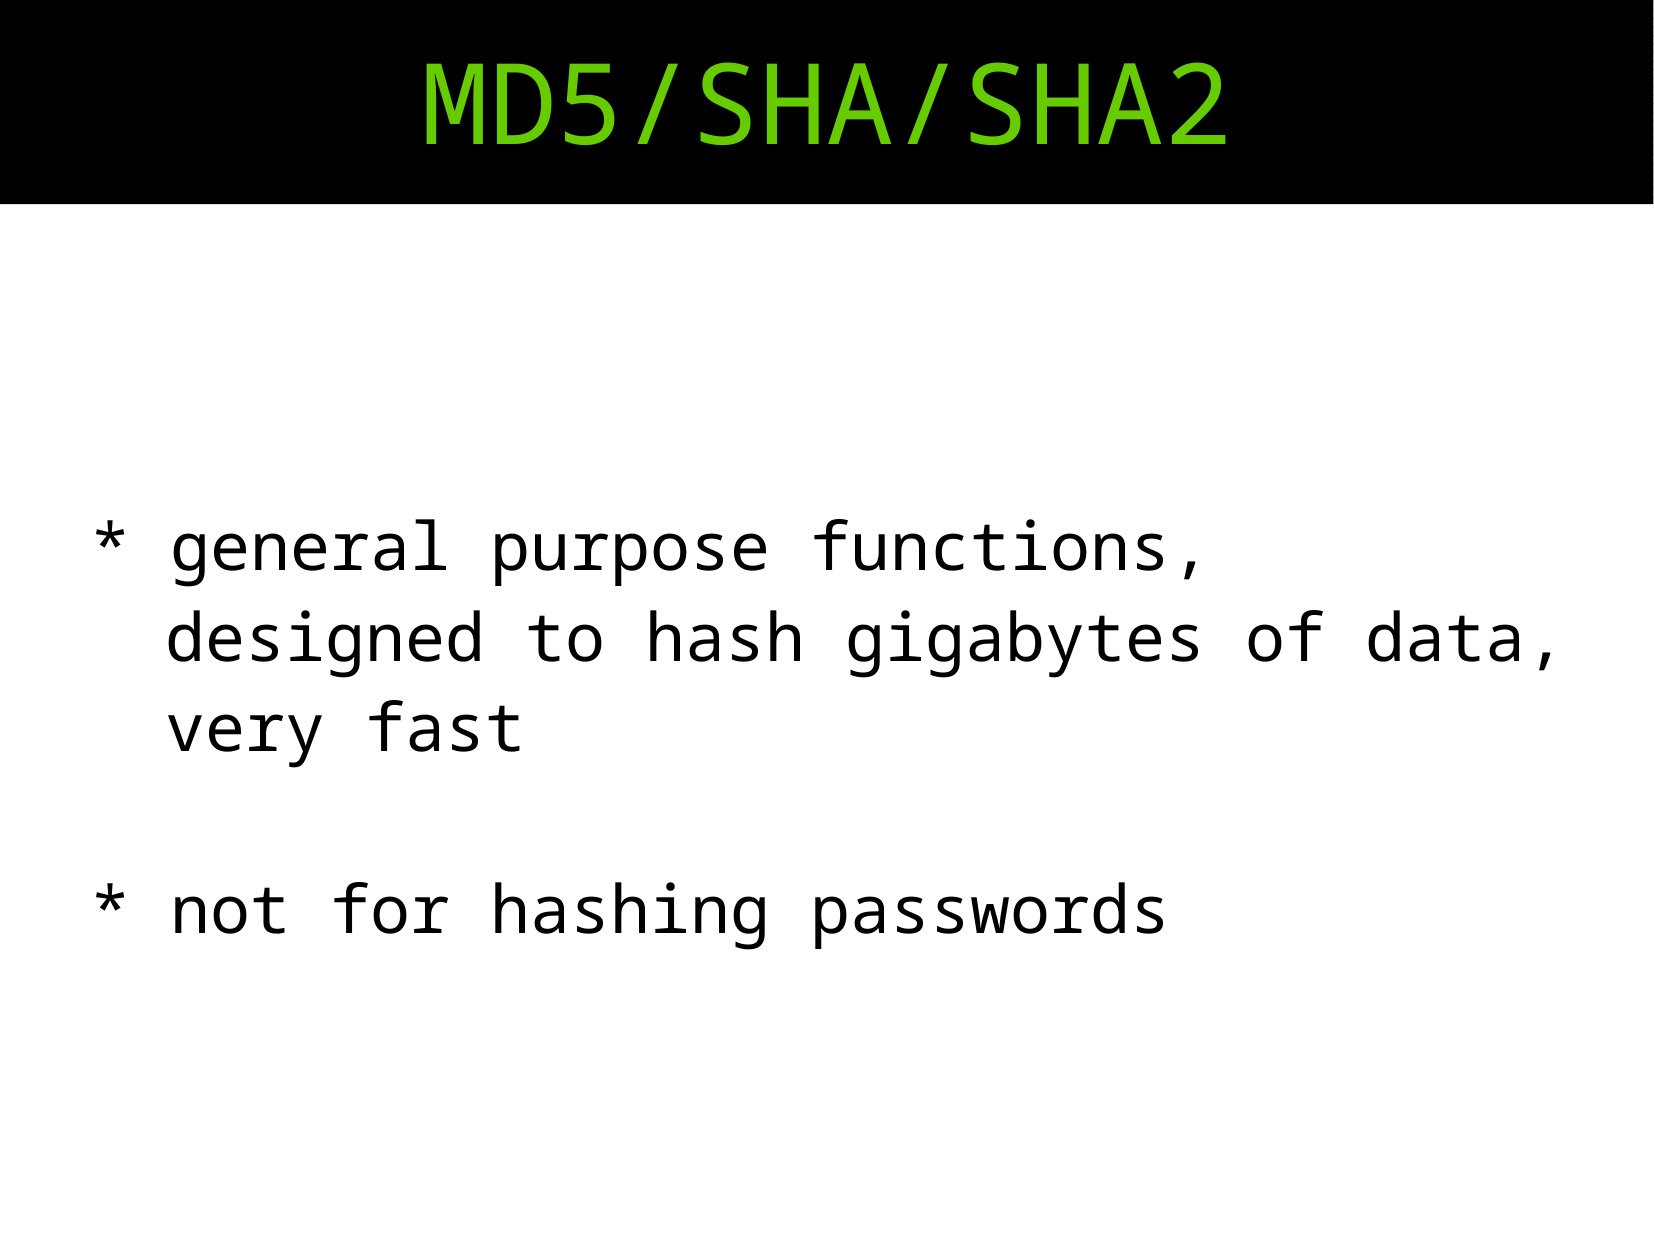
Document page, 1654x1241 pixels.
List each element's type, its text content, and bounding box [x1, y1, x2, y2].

title MD5/SHA/SHA2 [0, 0, 1654, 205]
subtitle * general purpose functions, designed to hash gigabytes of data, very fast * not for hashing passwords [90, 305, 1621, 1146]
